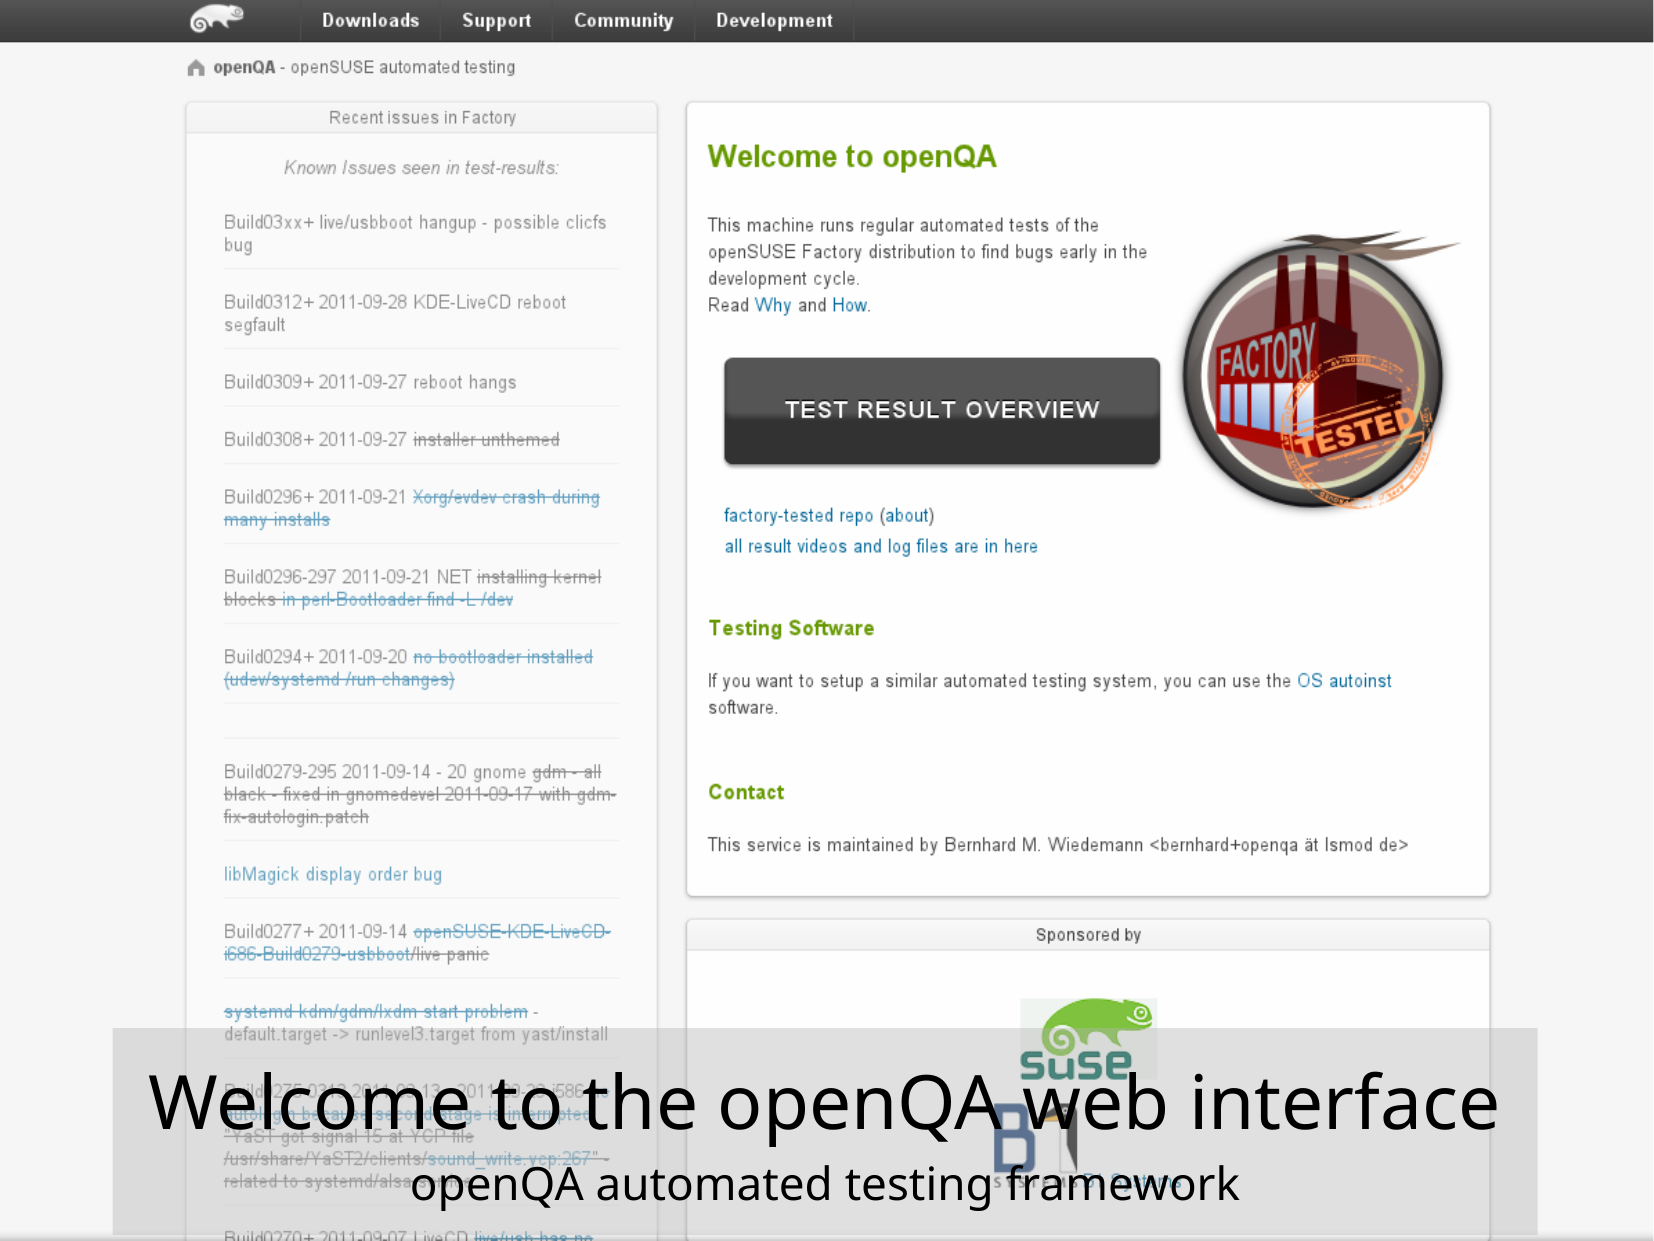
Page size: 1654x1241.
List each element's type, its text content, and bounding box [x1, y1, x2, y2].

picture [0, 0, 1654, 1241]
title Welcome to the openQA web interface openQA automated testing framework [112, 1028, 1538, 1236]
